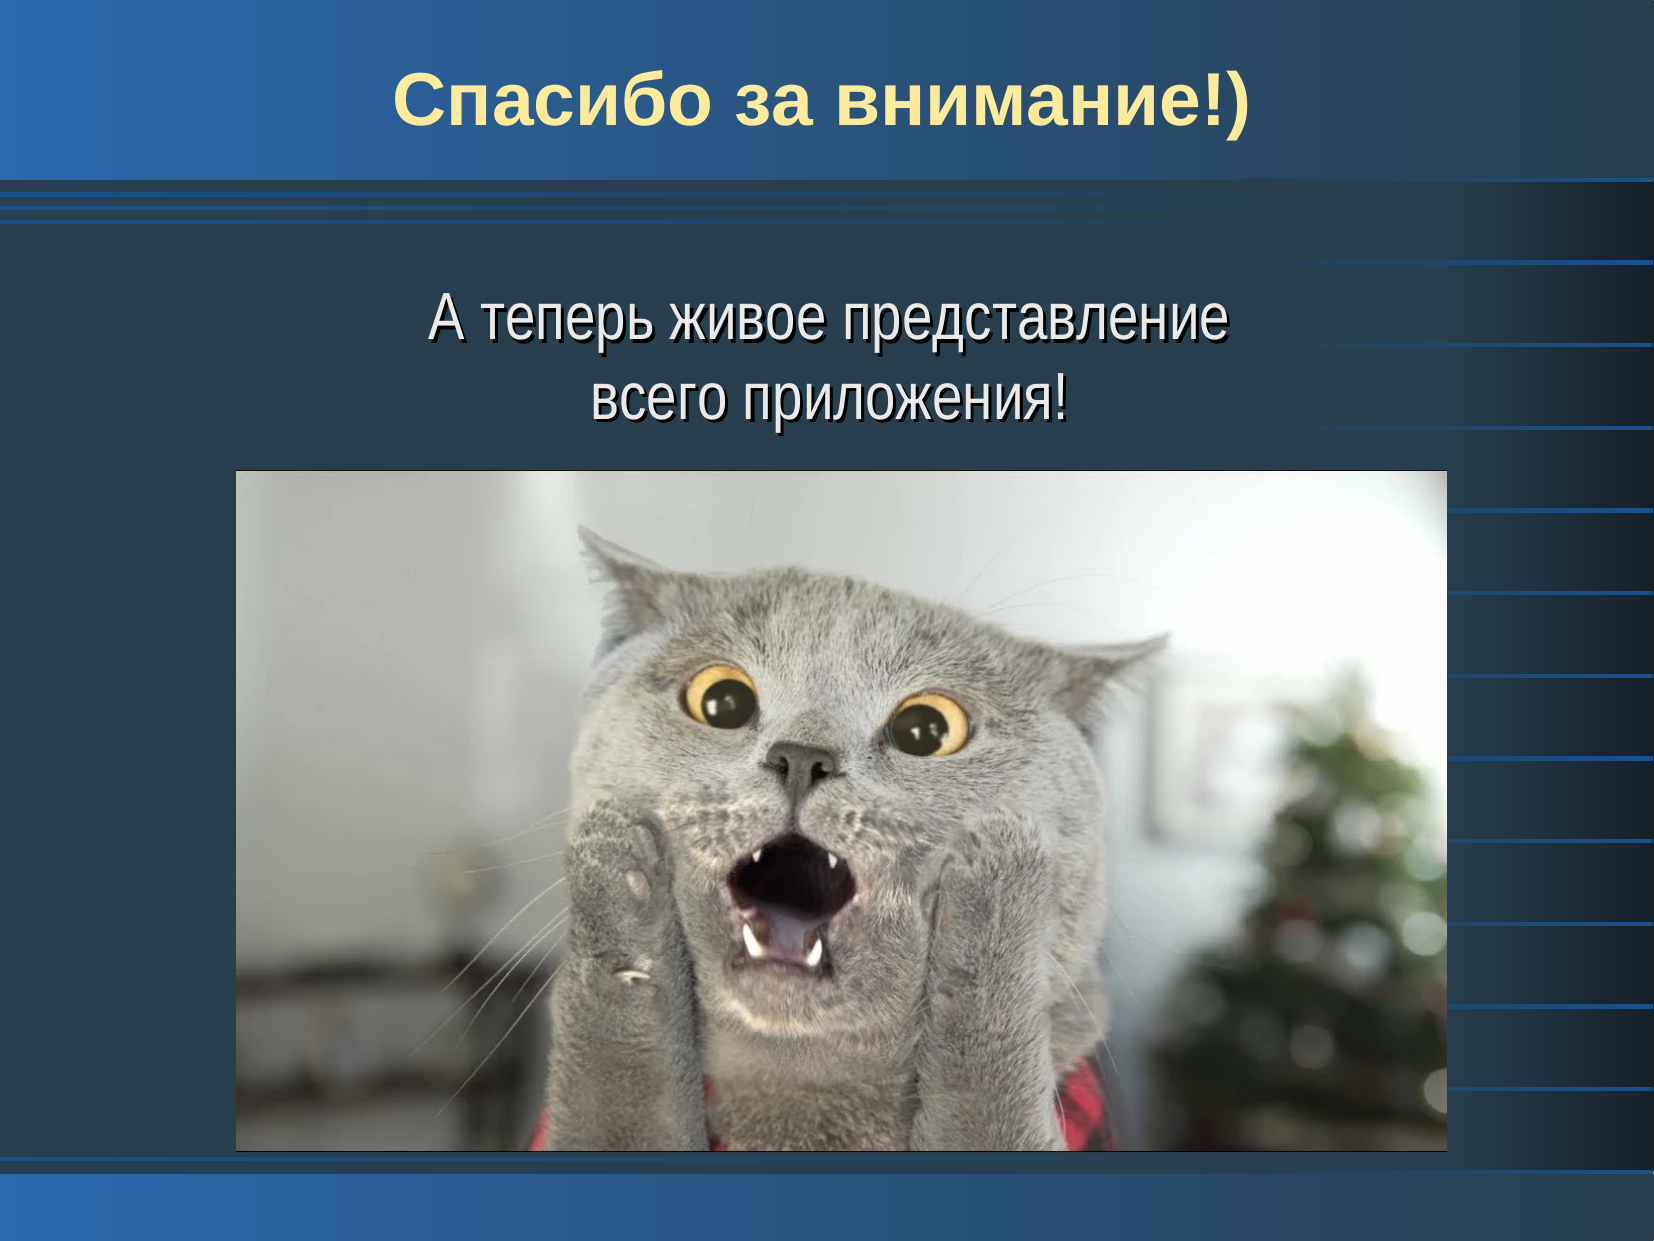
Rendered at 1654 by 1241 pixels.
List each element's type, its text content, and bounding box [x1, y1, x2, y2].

title Спасибо за внимание!) [91, 34, 1553, 158]
subtitle А теперь живое представление всего приложения! [389, 206, 1270, 470]
picture [236, 470, 1447, 1152]
